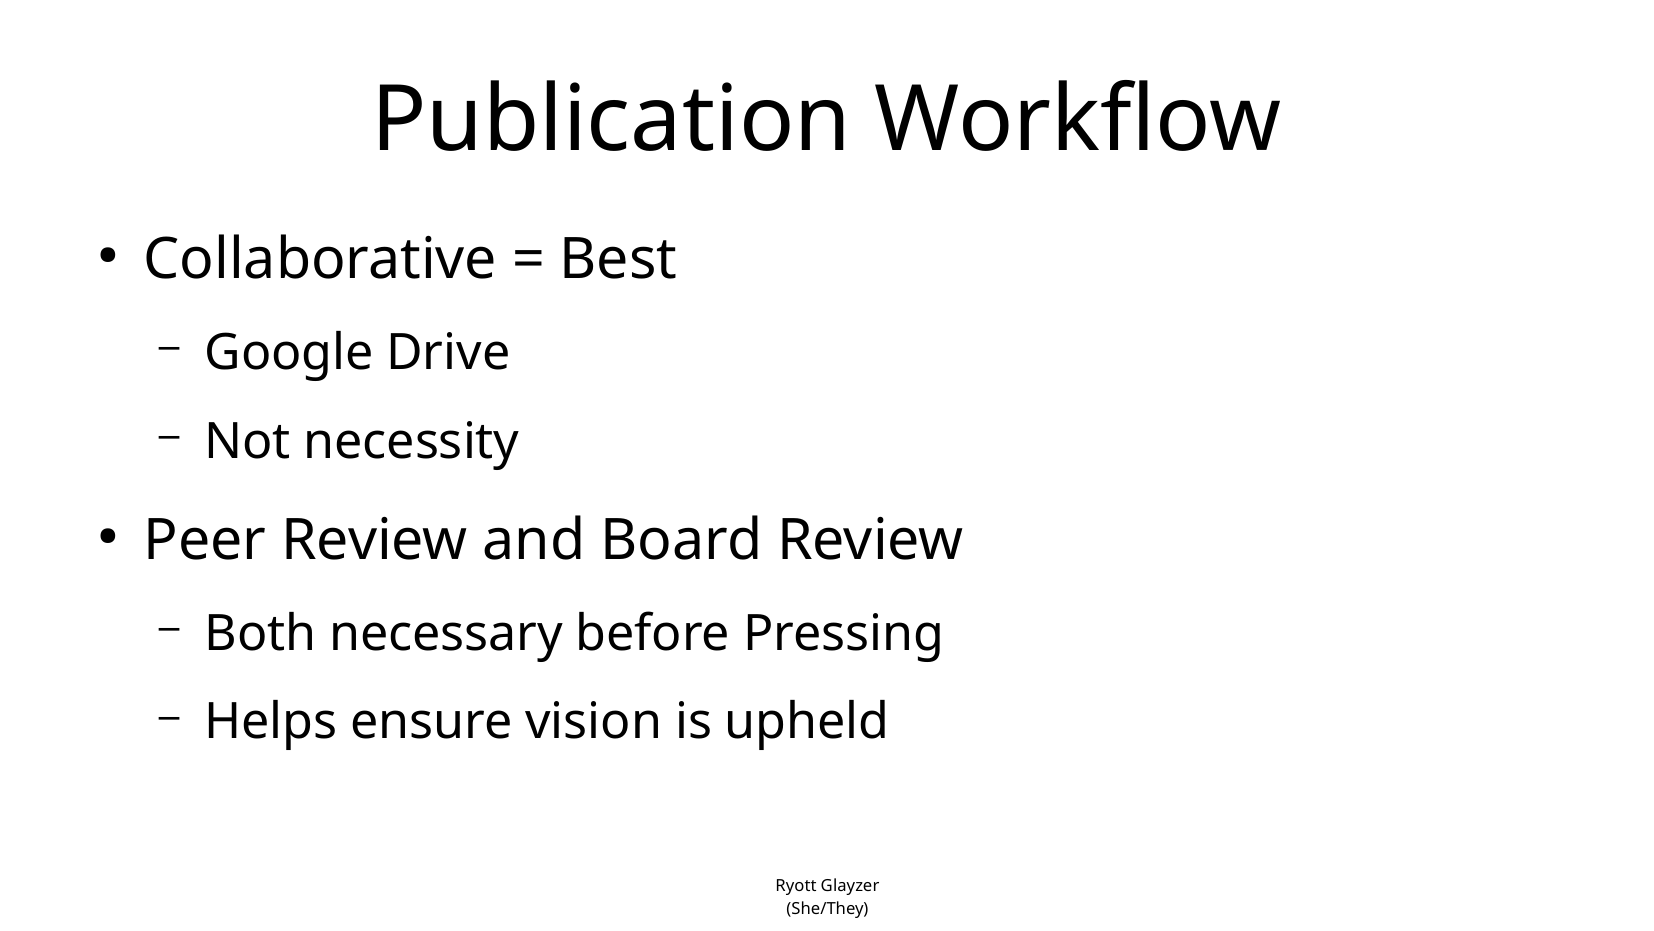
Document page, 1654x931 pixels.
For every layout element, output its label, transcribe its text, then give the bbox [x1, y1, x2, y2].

list Collaborative = Best Google Drive Not necessity Peer Review and Board Review Both necessary before Pressing Helps ensure vision is upheld [82, 217, 1571, 758]
title Publication Workflow [82, 37, 1571, 193]
